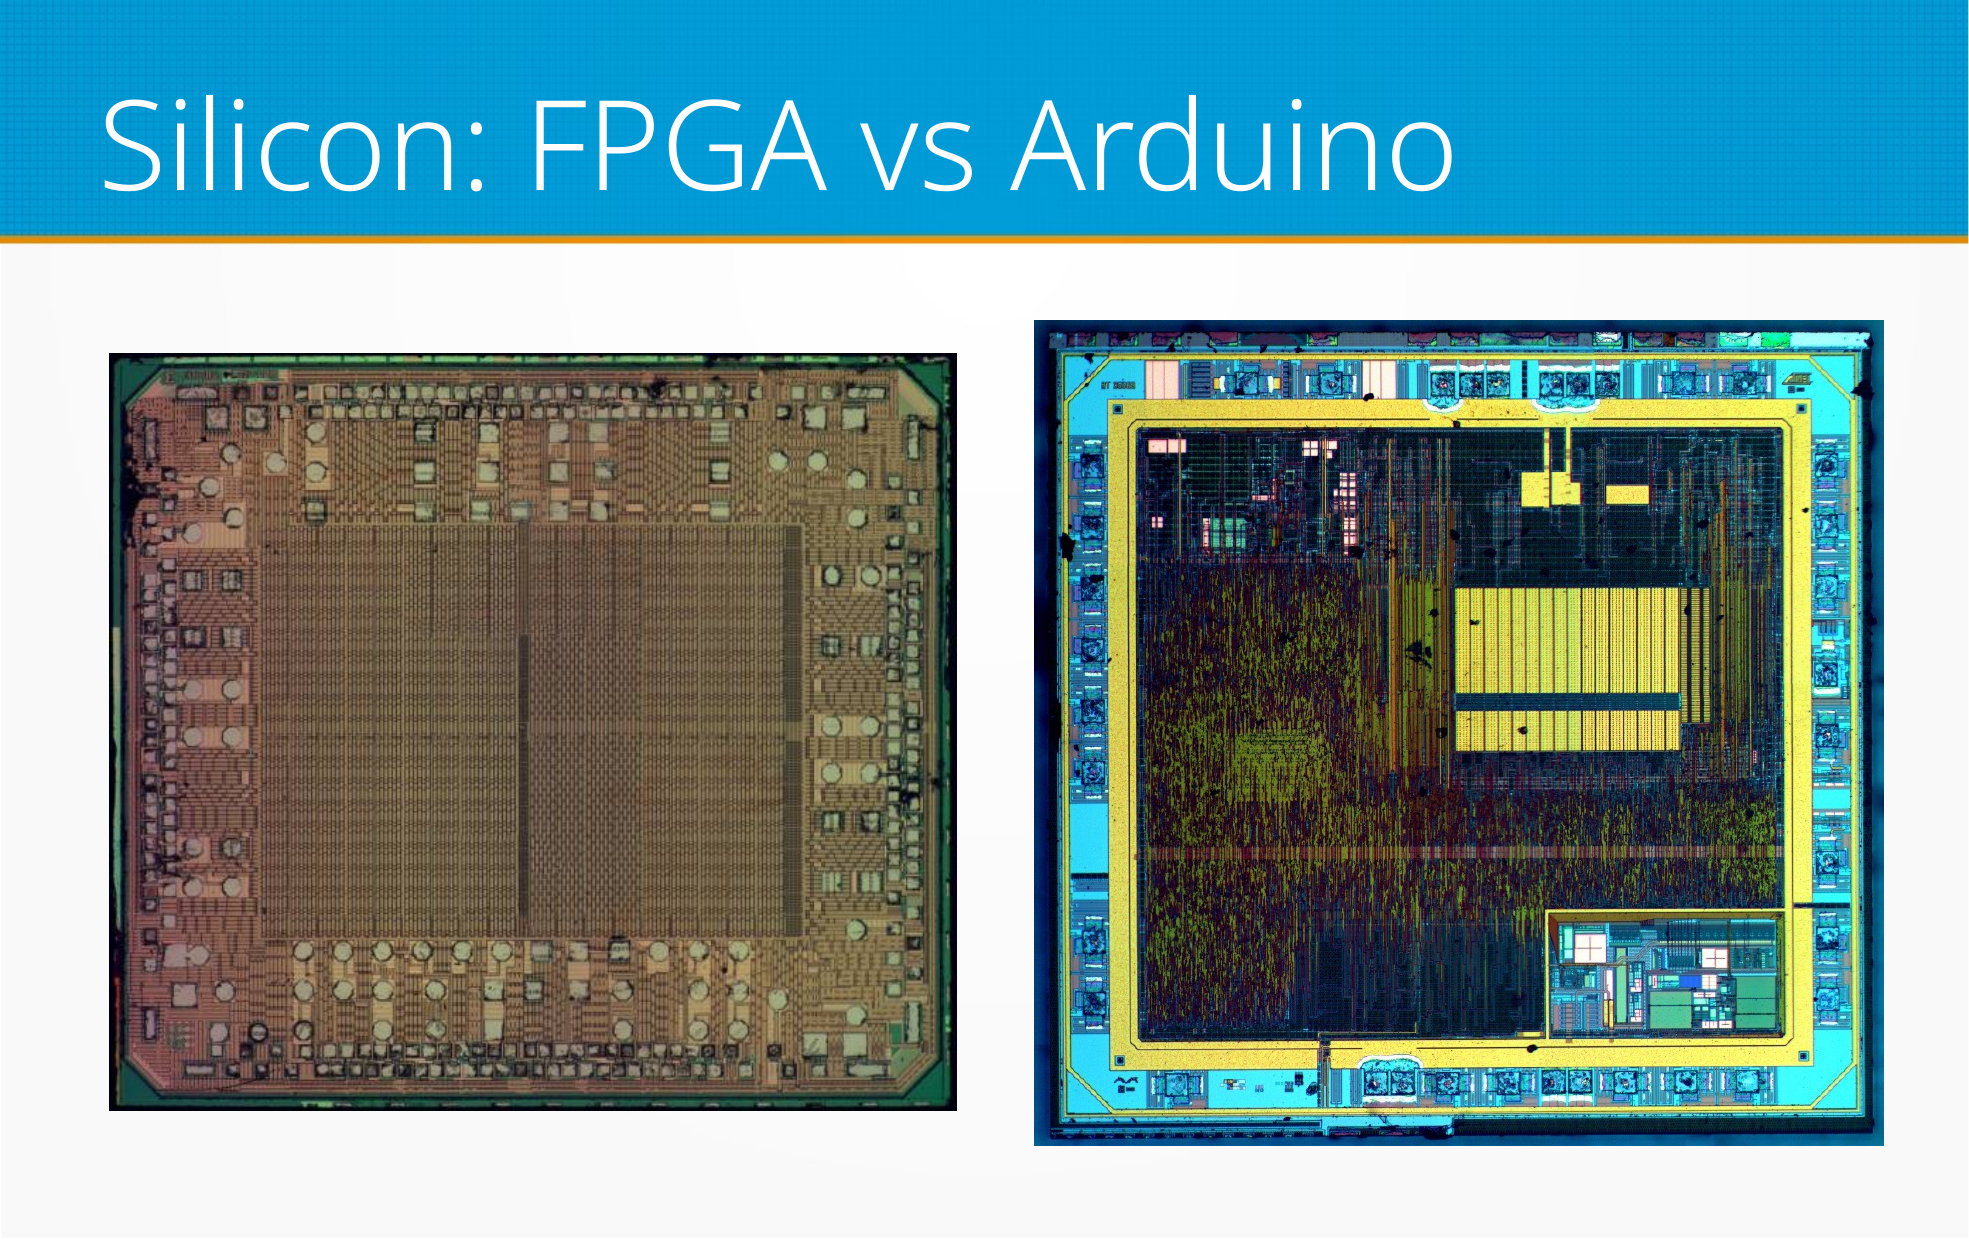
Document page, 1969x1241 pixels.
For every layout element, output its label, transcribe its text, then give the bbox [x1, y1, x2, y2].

picture [0, 233, 1969, 1241]
title Silicon: FPGA vs Arduino [98, 19, 1870, 227]
